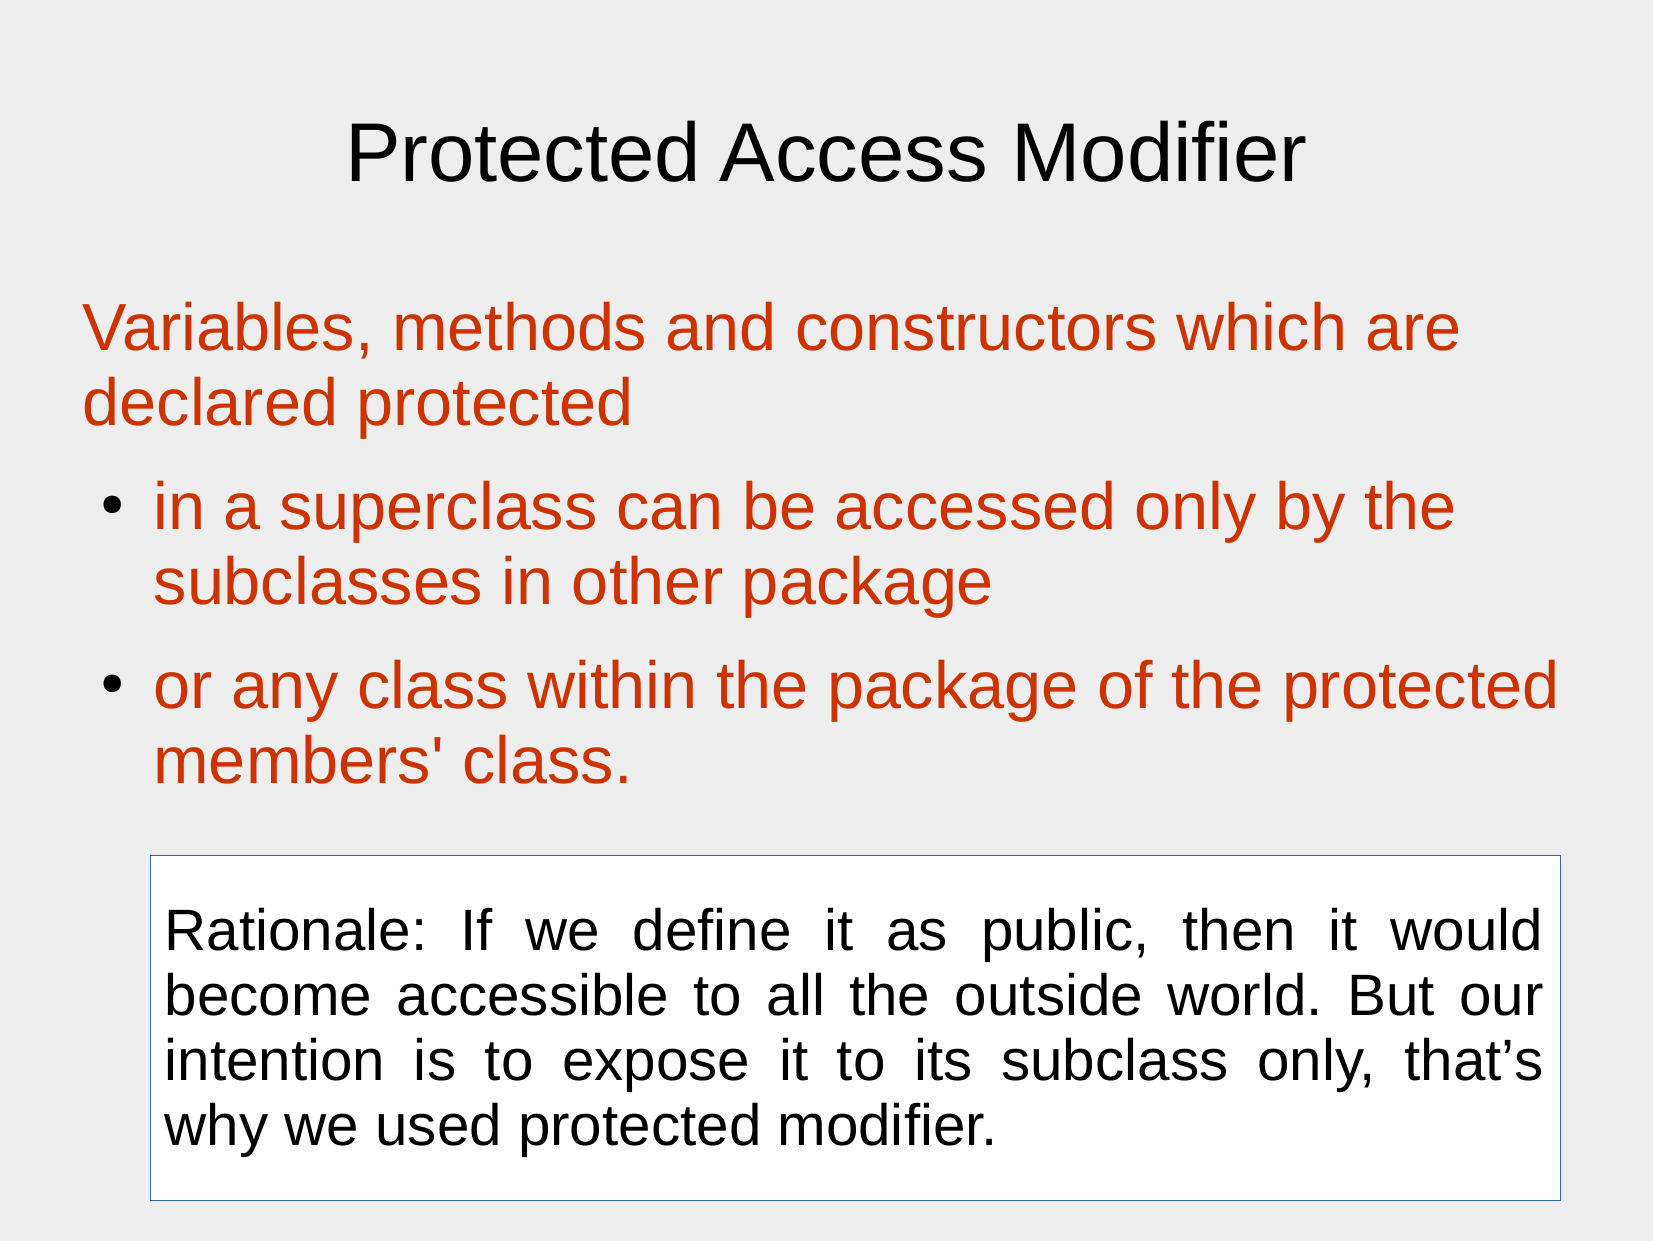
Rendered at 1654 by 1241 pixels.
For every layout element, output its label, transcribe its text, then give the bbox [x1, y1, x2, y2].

text_box Rationale: If we define it as public, then it would become accessible to all the outside world. But our intention is to expose it to its subclass only, that’s why we used protected modifier. [150, 855, 1561, 1201]
list Variables, methods and constructors which are declared protected in a superclass can be accessed only by the subclasses in other package or any class within the package of the protected members' class. [82, 290, 1571, 1010]
title Protected Access Modifier [82, 49, 1571, 257]
